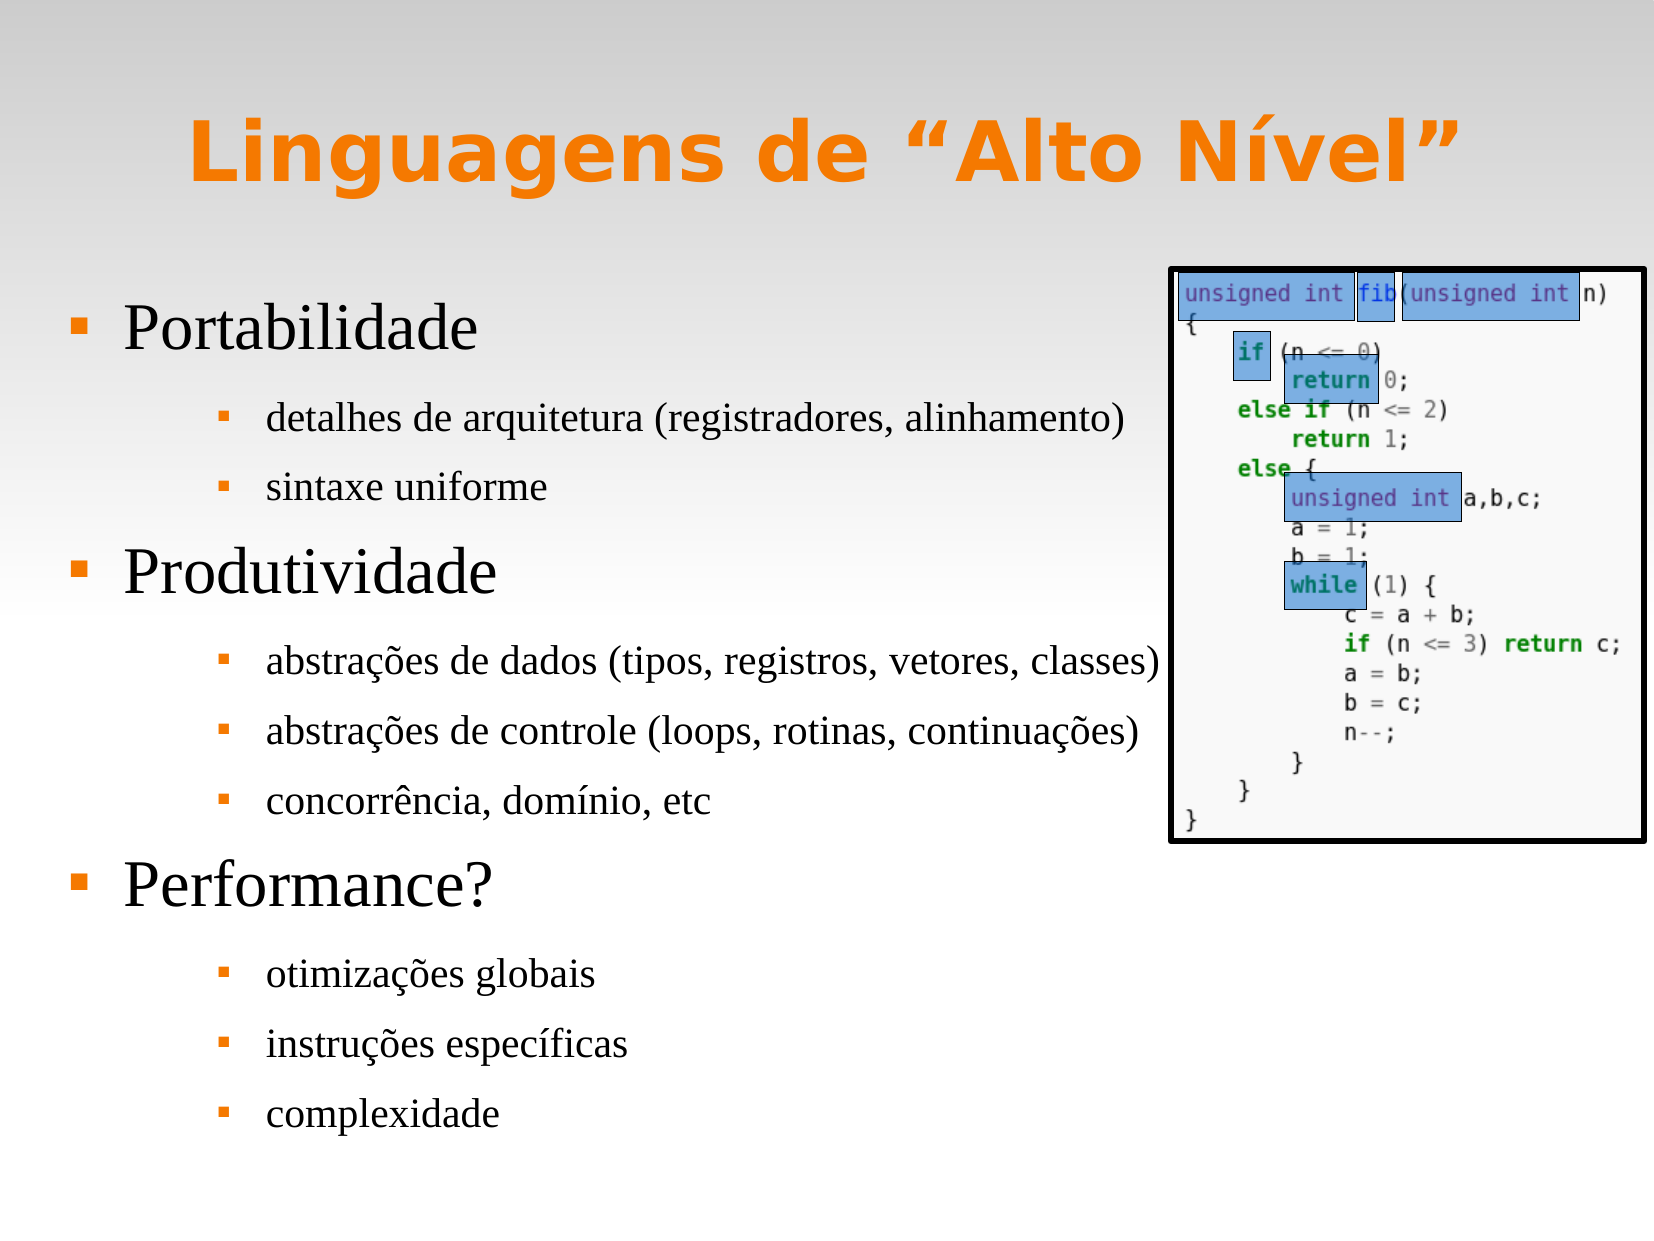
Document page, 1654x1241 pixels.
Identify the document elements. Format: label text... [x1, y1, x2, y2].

text_box [1233, 331, 1271, 381]
text_box [1284, 472, 1462, 522]
list Portabilidade detalhes de arquitetura (registradores, alinhamento) sintaxe uniforme Produtividade abstrações de dados (tipos, registros, vetores, classes) abstrações de controle (loops, rotinas, continuações) concorrência, domínio, etc Performance? otimizações globais instruções específicas complexidade [0, 290, 1471, 1191]
text_box [1178, 272, 1355, 321]
text_box [1284, 354, 1379, 404]
text_box [1284, 561, 1367, 610]
title Linguagens de “Alto Nível” [82, 49, 1571, 257]
text_box [1357, 272, 1395, 322]
text_box [1402, 272, 1580, 321]
picture [1173, 272, 1642, 839]
